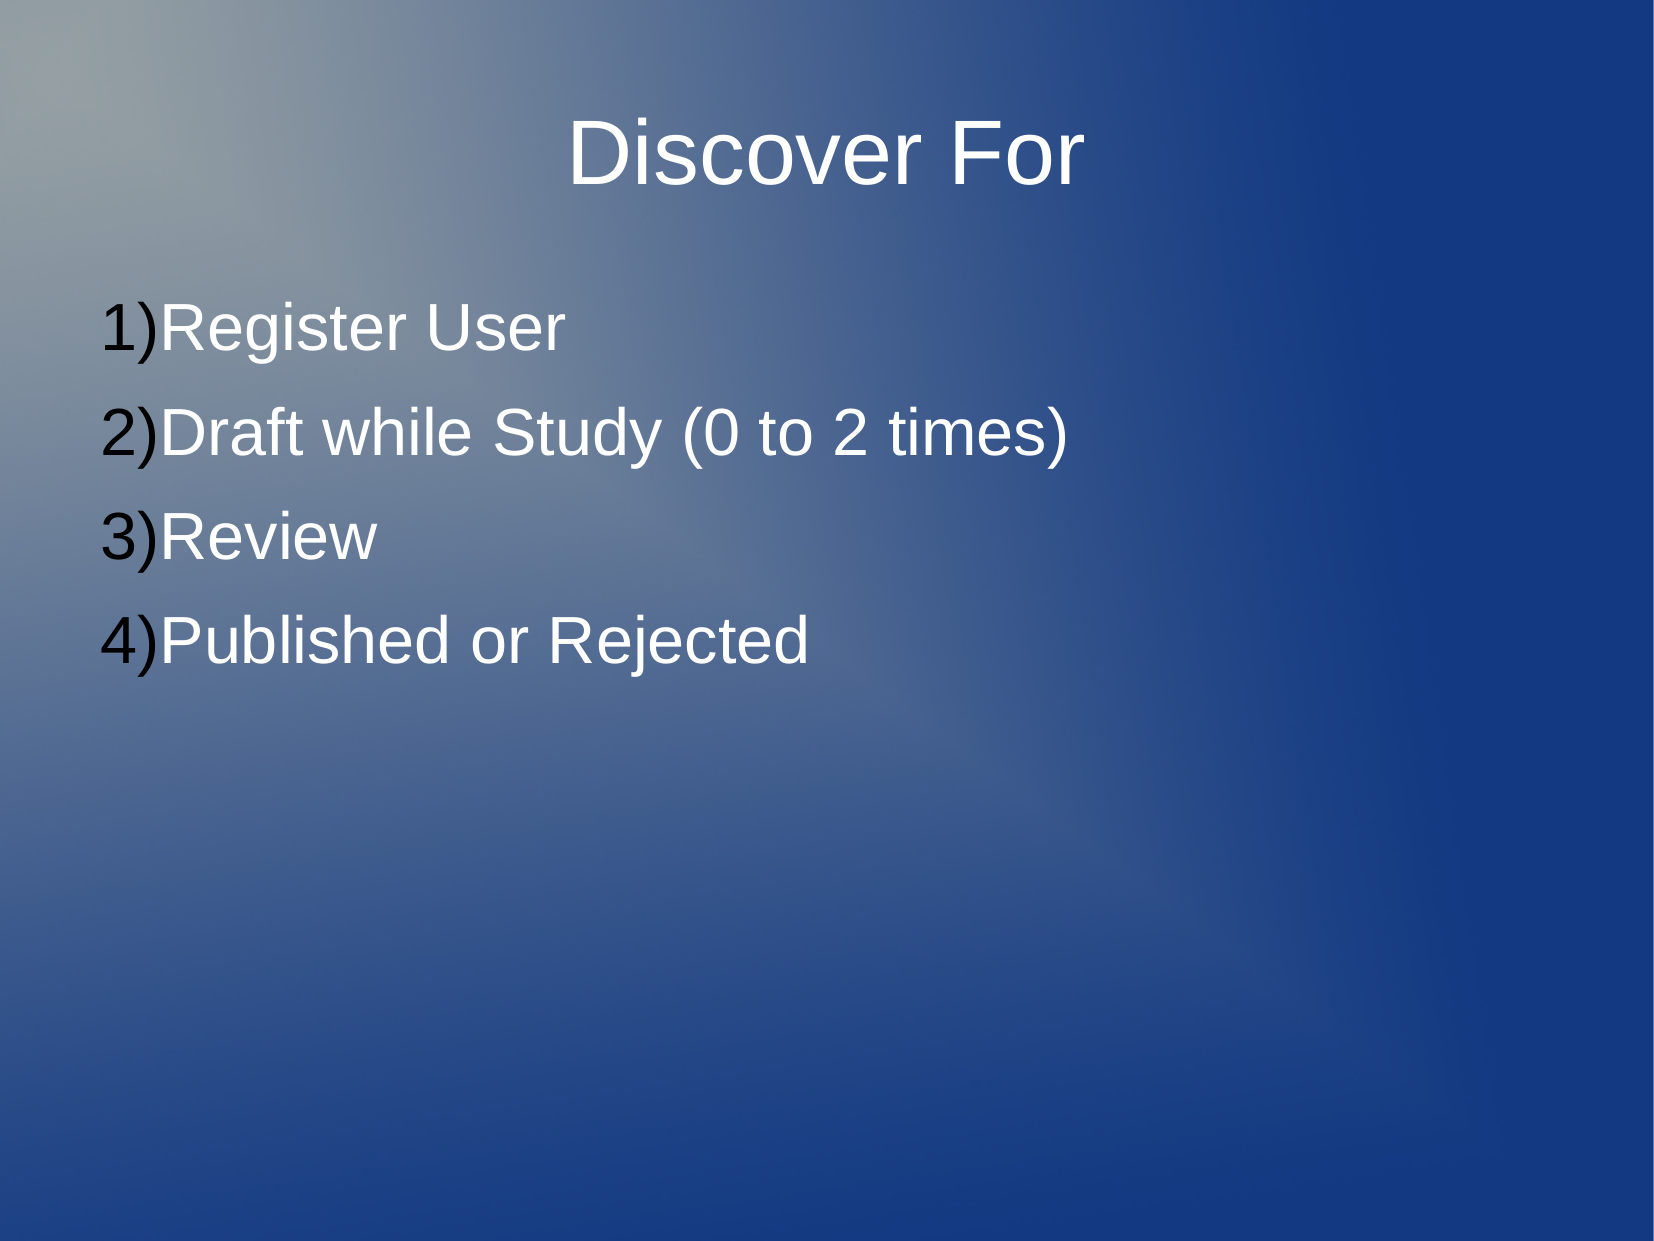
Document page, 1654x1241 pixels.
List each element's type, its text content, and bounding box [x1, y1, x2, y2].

picture [0, 0, 1654, 1241]
title Discover For [82, 49, 1571, 257]
list Register User Draft while Study (0 to 2 times) Review Published or Rejected [82, 290, 1571, 1109]
